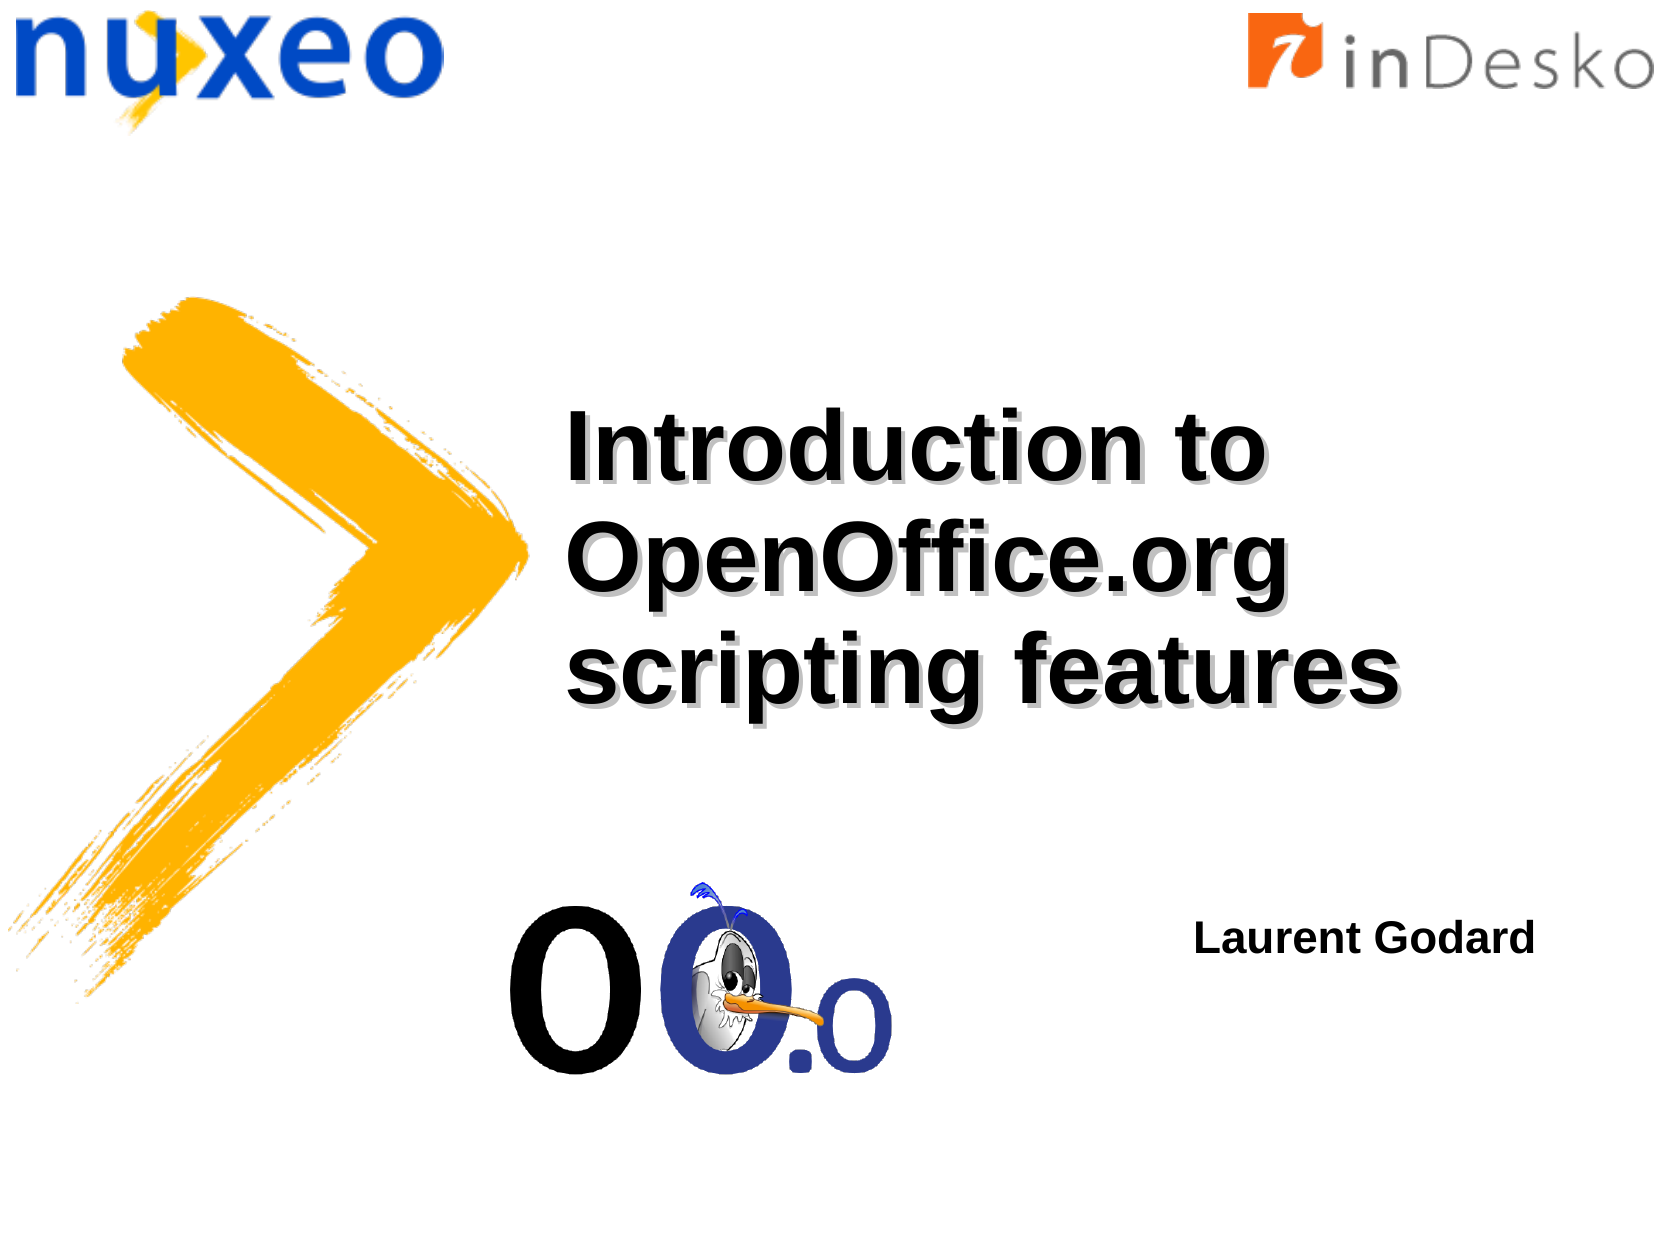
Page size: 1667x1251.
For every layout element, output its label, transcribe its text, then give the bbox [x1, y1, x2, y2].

text_box Laurent Godard [1187, 915, 1631, 1036]
picture [8, 295, 945, 1149]
title Introduction to OpenOffice.org scripting features [560, 265, 1624, 850]
picture [16, 10, 444, 136]
picture [1248, 13, 1654, 89]
